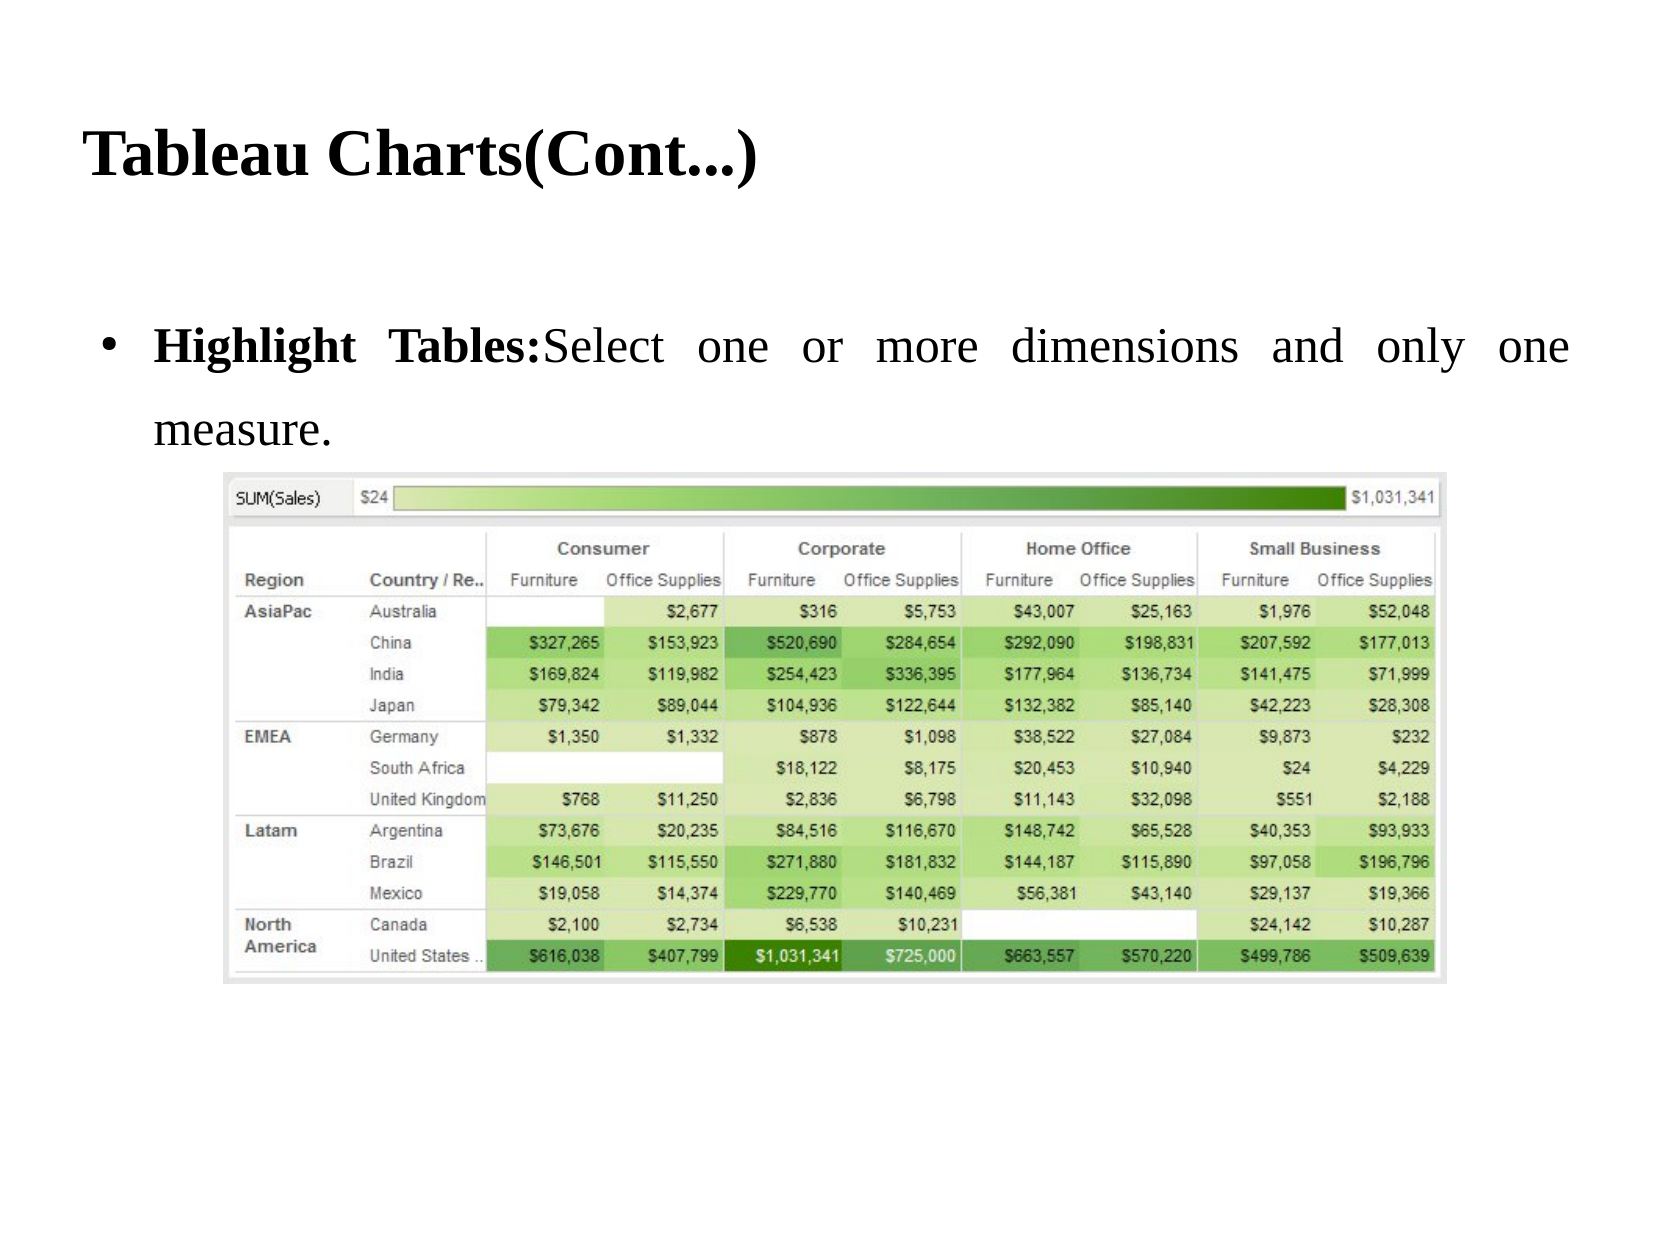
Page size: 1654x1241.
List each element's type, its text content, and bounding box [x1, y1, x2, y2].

list Highlight Tables:Select one or more dimensions and only one measure. [82, 290, 1571, 1010]
title Tableau Charts(Cont...) [82, 49, 1571, 257]
picture [223, 472, 1447, 984]
